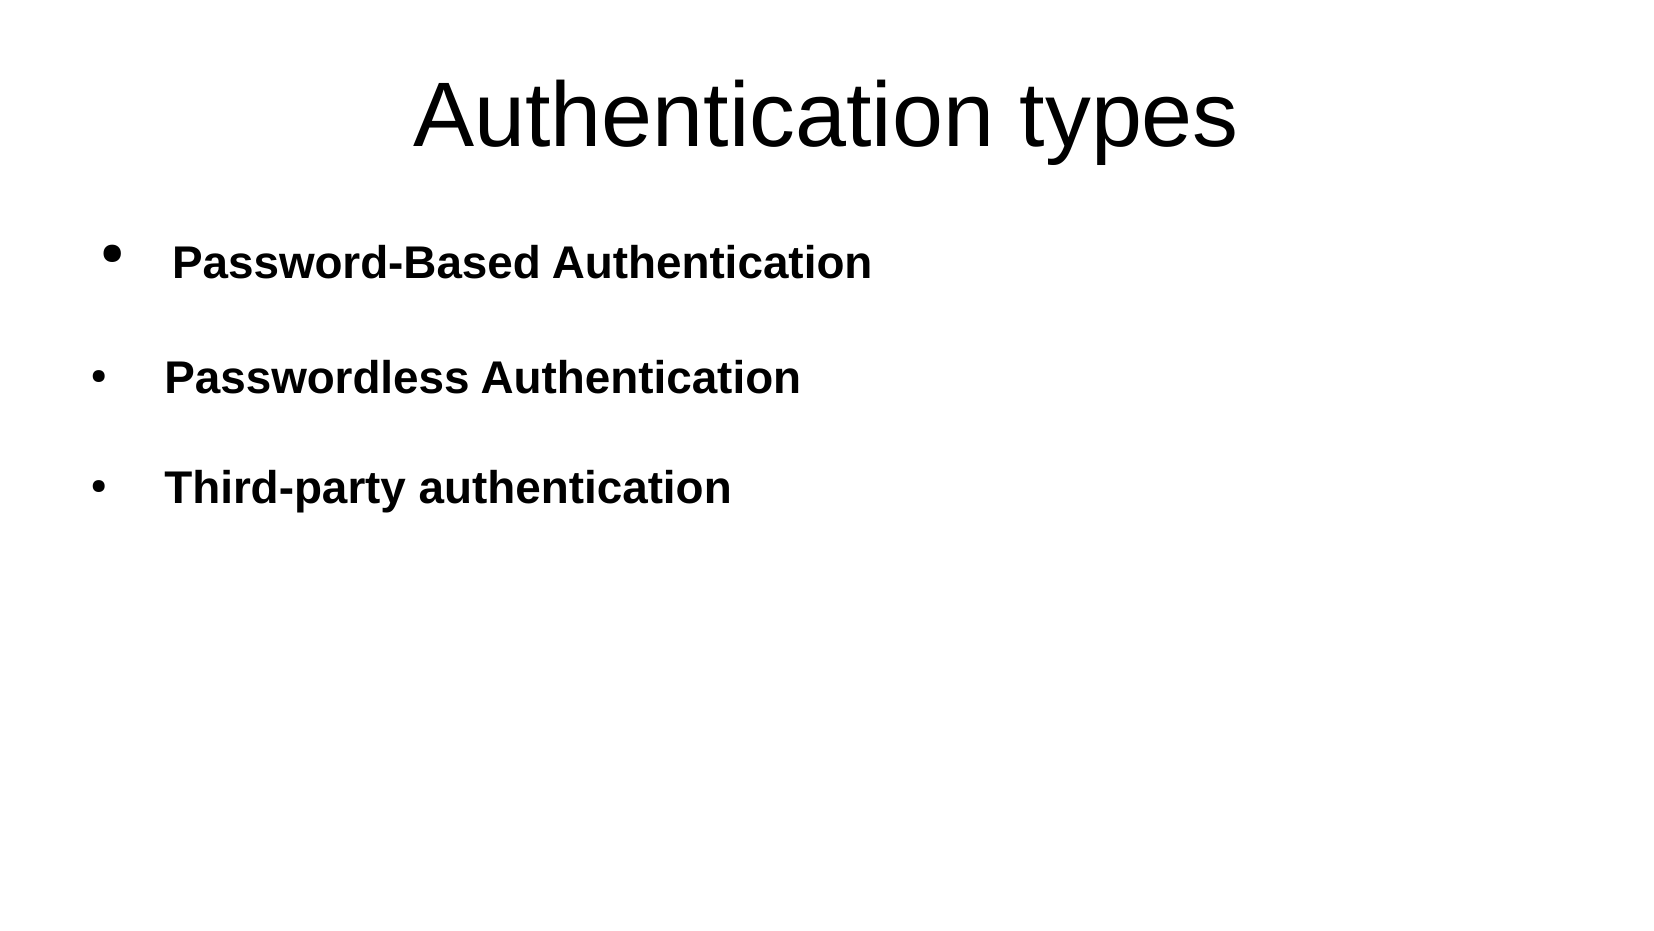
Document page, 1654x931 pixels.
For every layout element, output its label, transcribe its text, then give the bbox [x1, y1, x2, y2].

title Authentication types [82, 37, 1571, 193]
list Password-Based Authentication Passwordless Authentication Third-party authentication [82, 217, 1571, 758]
